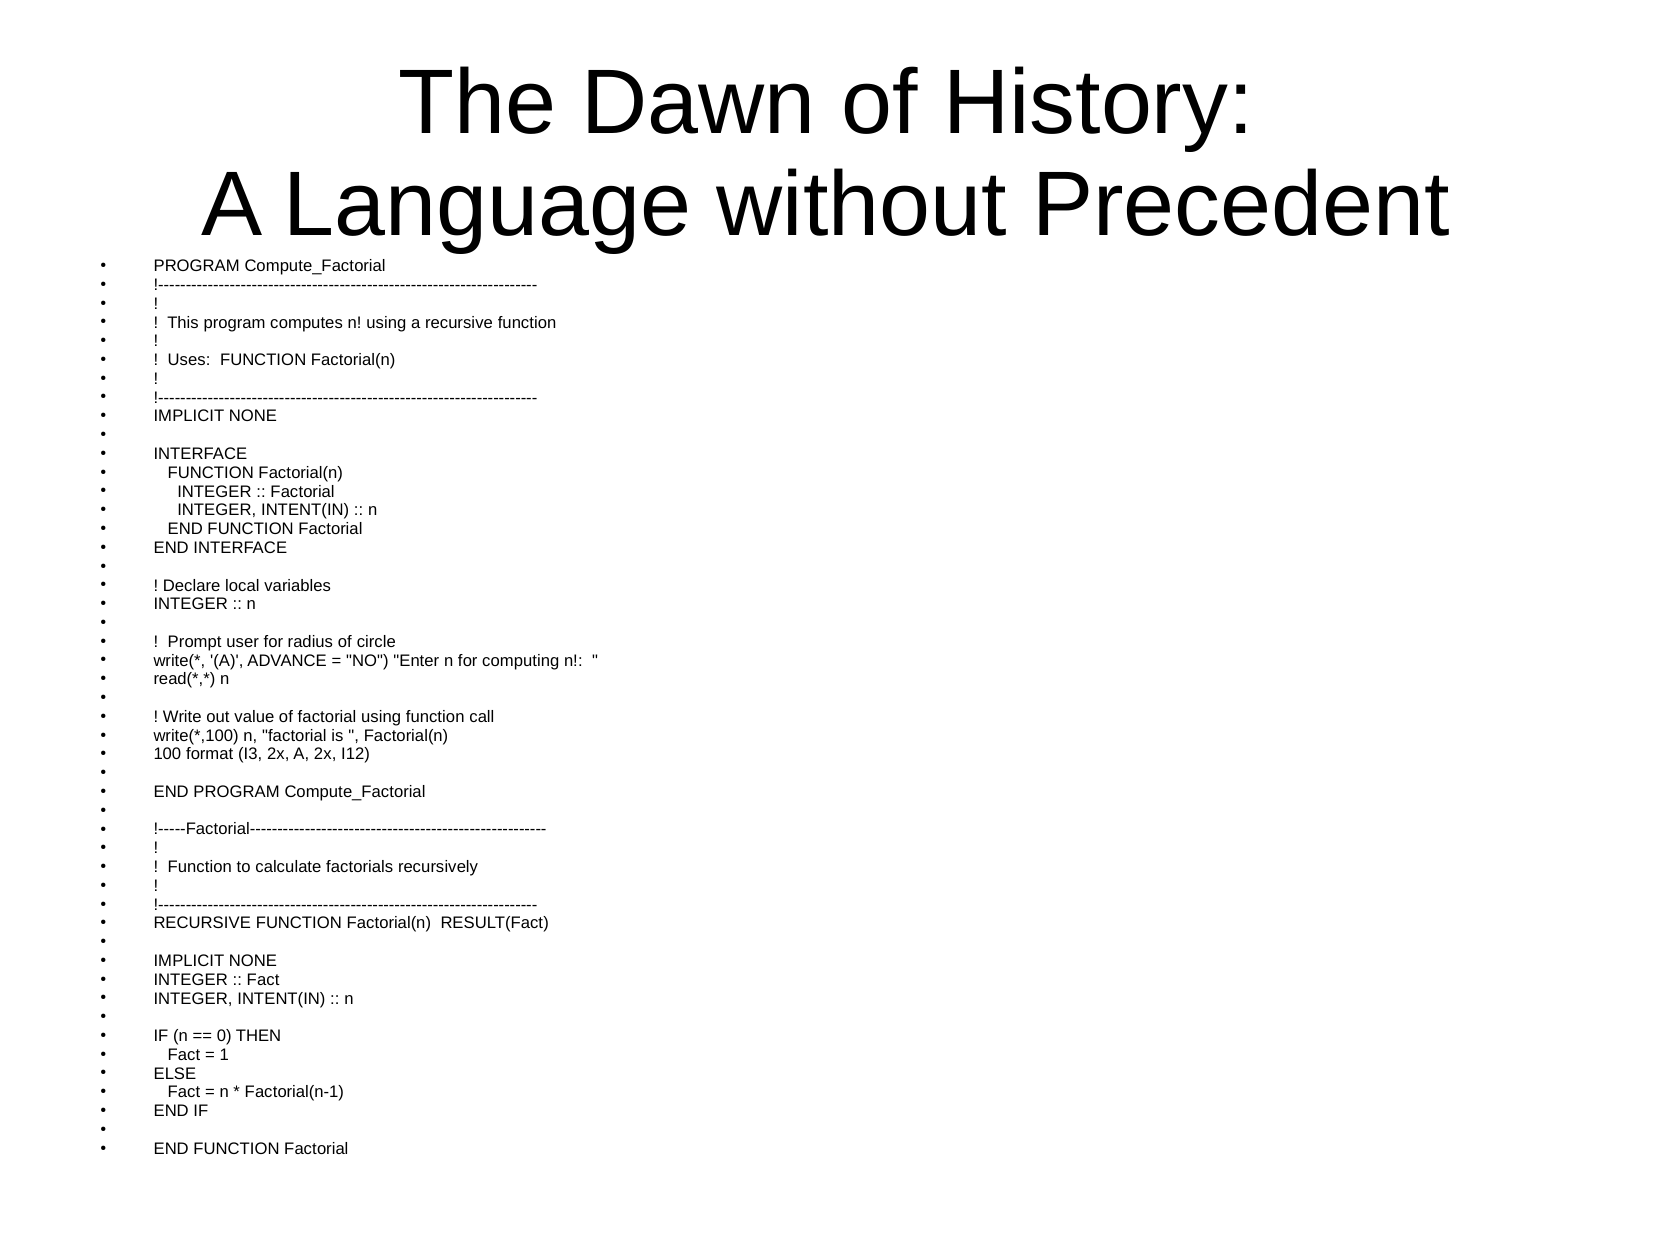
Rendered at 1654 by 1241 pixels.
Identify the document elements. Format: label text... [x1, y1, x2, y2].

title The Dawn of History: A Language without Precedent [82, 49, 1571, 257]
list PROGRAM Compute_Factorial !--------------------------------------------------------------------- ! ! This program computes n! using a recursive function ! ! Uses: FUNCTION Factorial(n) ! !--------------------------------------------------------------------- IMPLICIT NONE INTERFACE FUNCTION Factorial(n) INTEGER :: Factorial INTEGER, INTENT(IN) :: n END FUNCTION Factorial END INTERFACE ! Declare local variables INTEGER :: n ! Prompt user for radius of circle write(*, '(A)', ADVANCE = "NO") "Enter n for computing n!: " read(*,*) n ! Write out value of factorial using function call write(*,100) n, "factorial is ", Factorial(n) 100 format (I3, 2x, A, 2x, I12) END PROGRAM Compute_Factorial !-----Factorial------------------------------------------------------ ! ! Function to calculate factorials recursively ! !--------------------------------------------------------------------- RECURSIVE FUNCTION Factorial(n) RESULT(Fact) IMPLICIT NONE INTEGER :: Fact INTEGER, INTENT(IN) :: n IF (n == 0) THEN Fact = 1 ELSE Fact = n * Factorial(n-1) END IF END FUNCTION Factorial [82, 256, 793, 1216]
